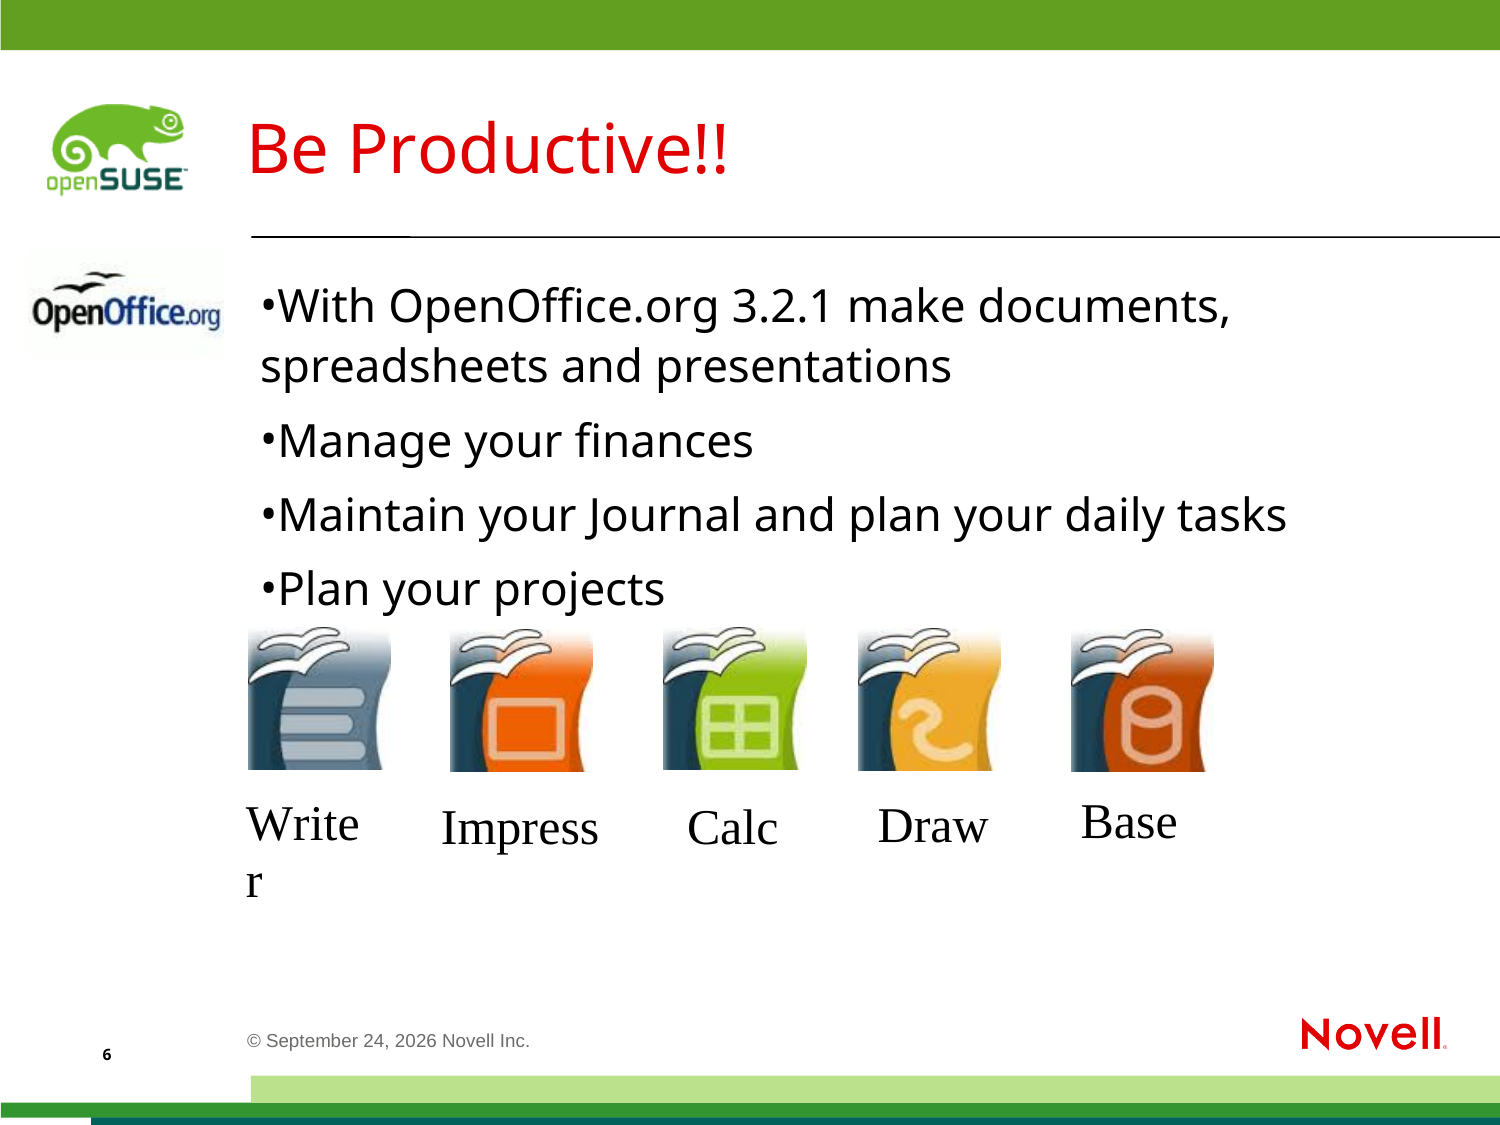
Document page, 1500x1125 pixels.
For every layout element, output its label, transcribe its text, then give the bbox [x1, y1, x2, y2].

picture [47, 104, 188, 197]
text_box Calc [687, 797, 779, 853]
text_box Draw [877, 794, 989, 851]
picture [1295, 1026, 1453, 1056]
picture [450, 629, 593, 772]
text_box Base [1080, 791, 1179, 847]
picture [28, 250, 224, 356]
picture [663, 627, 807, 770]
picture [1071, 629, 1214, 772]
title Be Productive!! [246, 60, 1409, 239]
list With OpenOffice.org 3.2.1 make documents, spreadsheets and presentations Manage your finances Maintain your Journal and plan your daily tasks Plan your projects [245, 267, 1458, 1026]
text_box Writer [245, 792, 377, 849]
picture [248, 627, 391, 770]
text_box Impress [440, 797, 600, 858]
picture [858, 628, 1001, 771]
